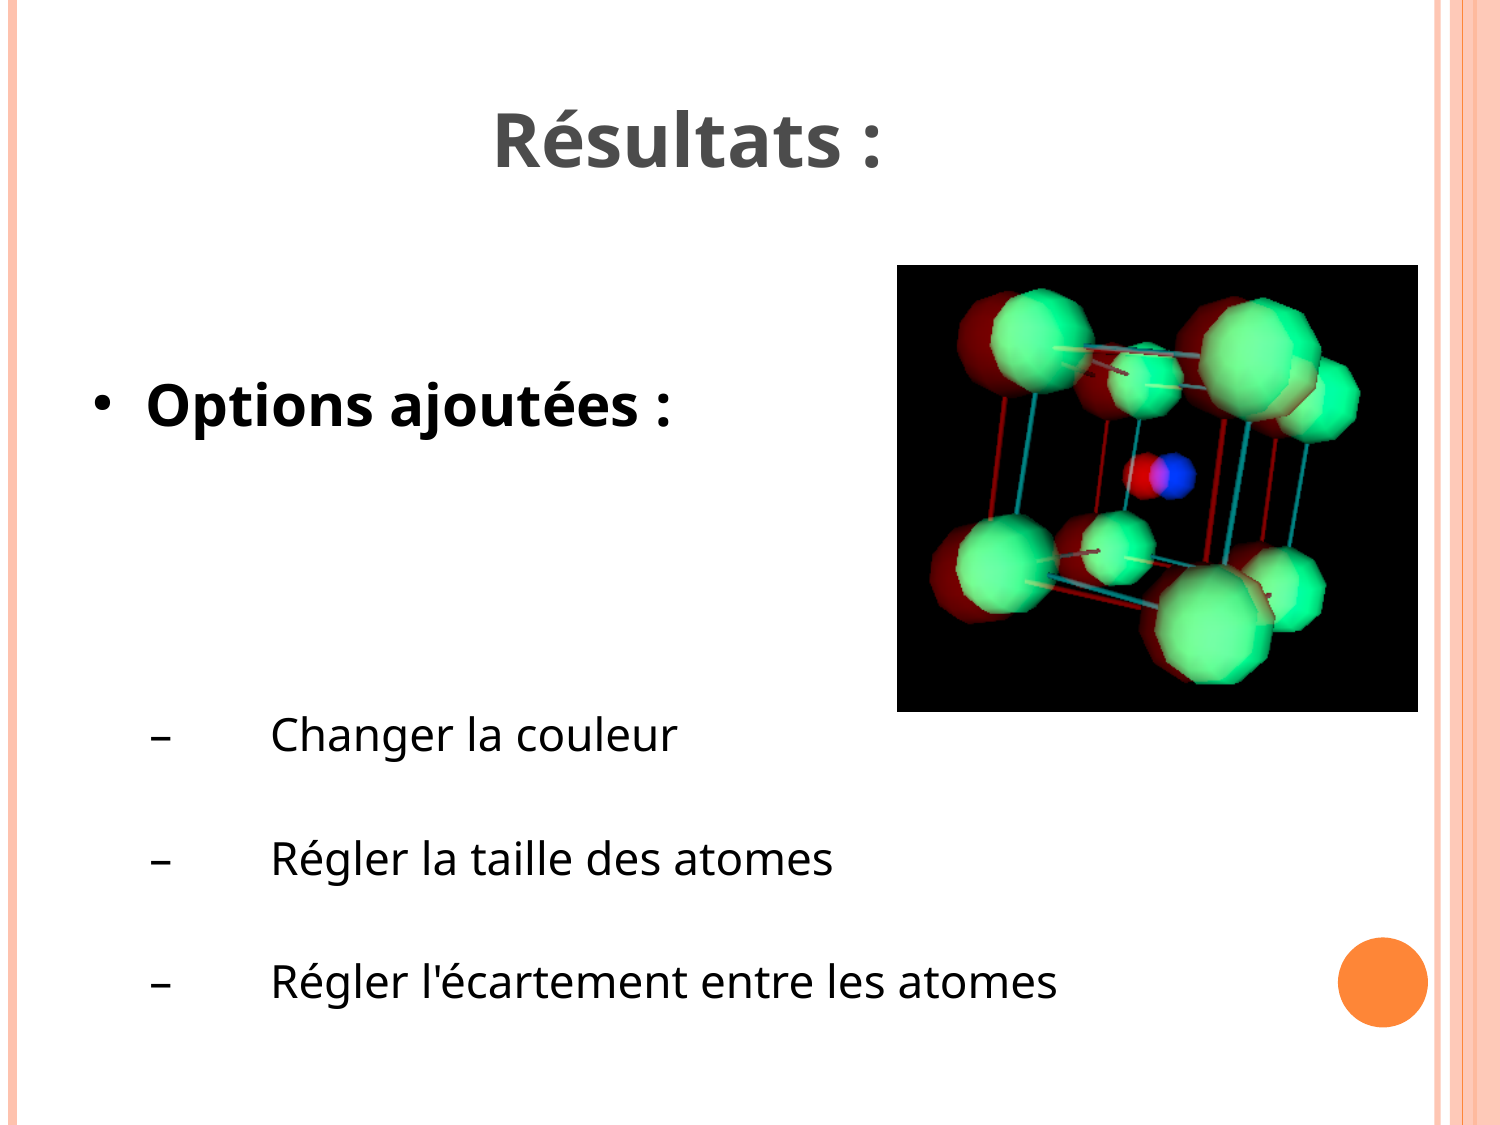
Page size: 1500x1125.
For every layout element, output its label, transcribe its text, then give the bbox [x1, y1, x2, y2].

list Options ajoutées : – Changer la couleur – Régler la taille des atomes – Régler l'écartement entre les atomes [74, 324, 1300, 1110]
picture [897, 265, 1418, 712]
title Résultats : [75, 45, 1300, 233]
